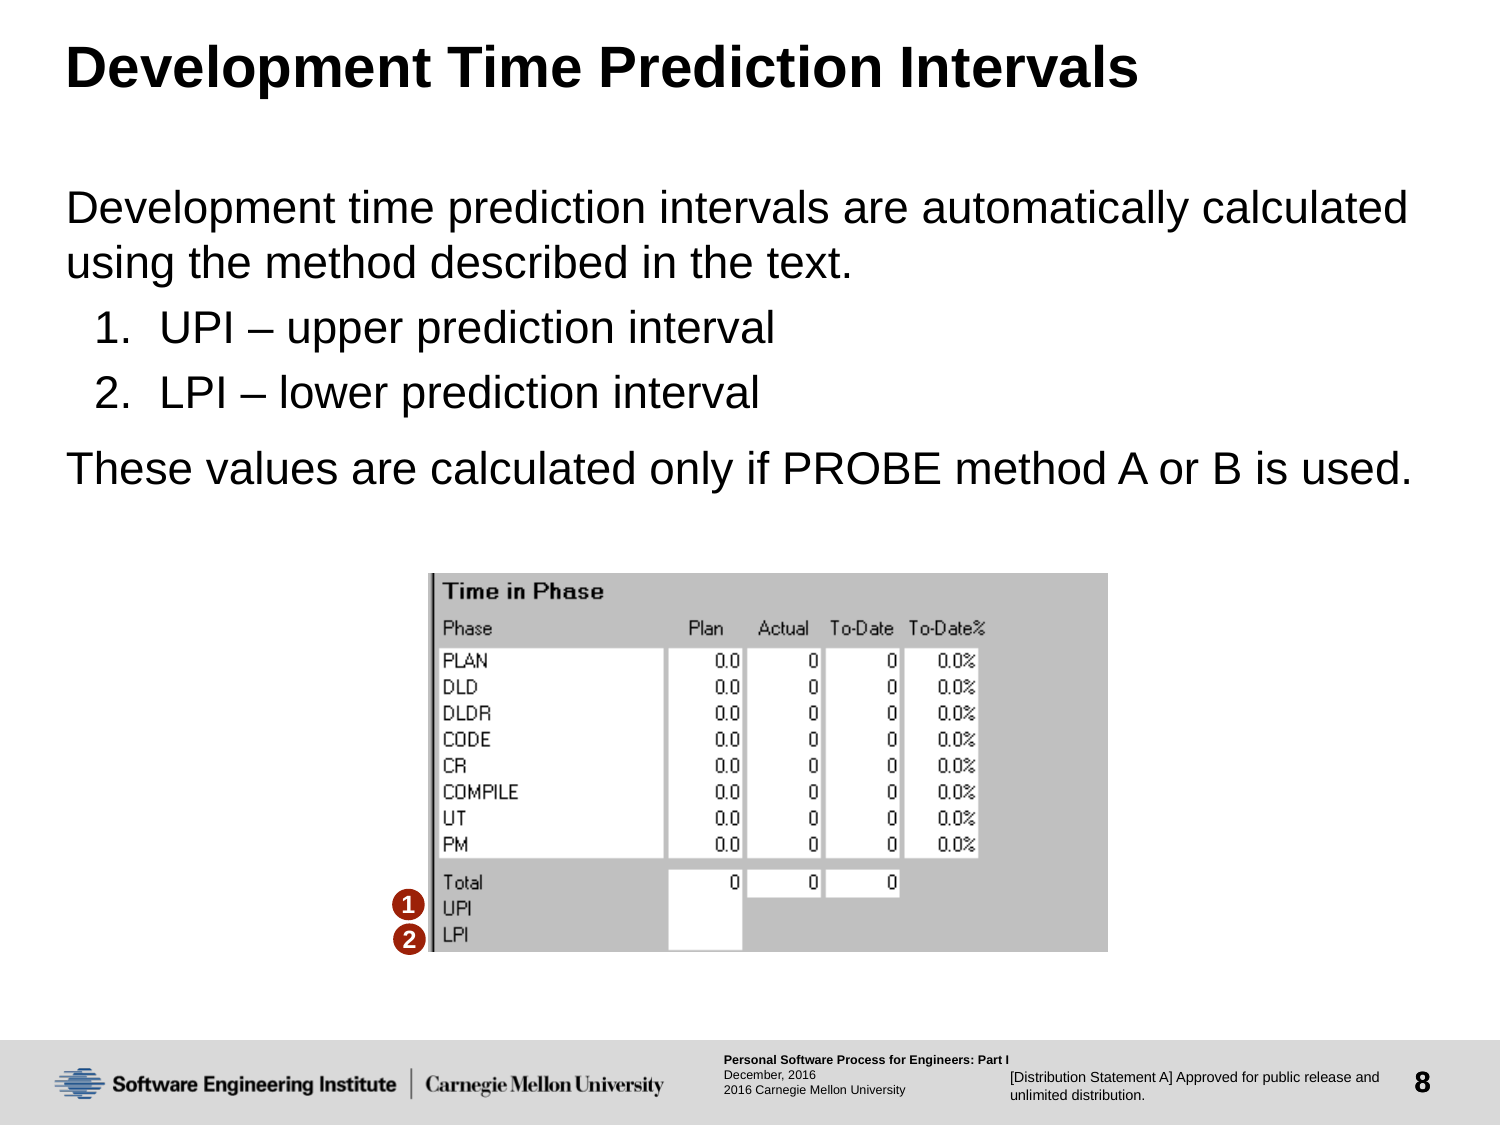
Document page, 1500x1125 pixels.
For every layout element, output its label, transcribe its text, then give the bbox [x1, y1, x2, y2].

picture [392, 573, 1108, 958]
picture [46, 1061, 673, 1104]
title Development Time Prediction Intervals [65, 37, 1313, 148]
list Development time prediction intervals are automatically calculated using the method described in the text. UPI – upper prediction interval LPI – lower prediction interval These values are calculated only if PROBE method A or B is used. [65, 177, 1431, 1000]
